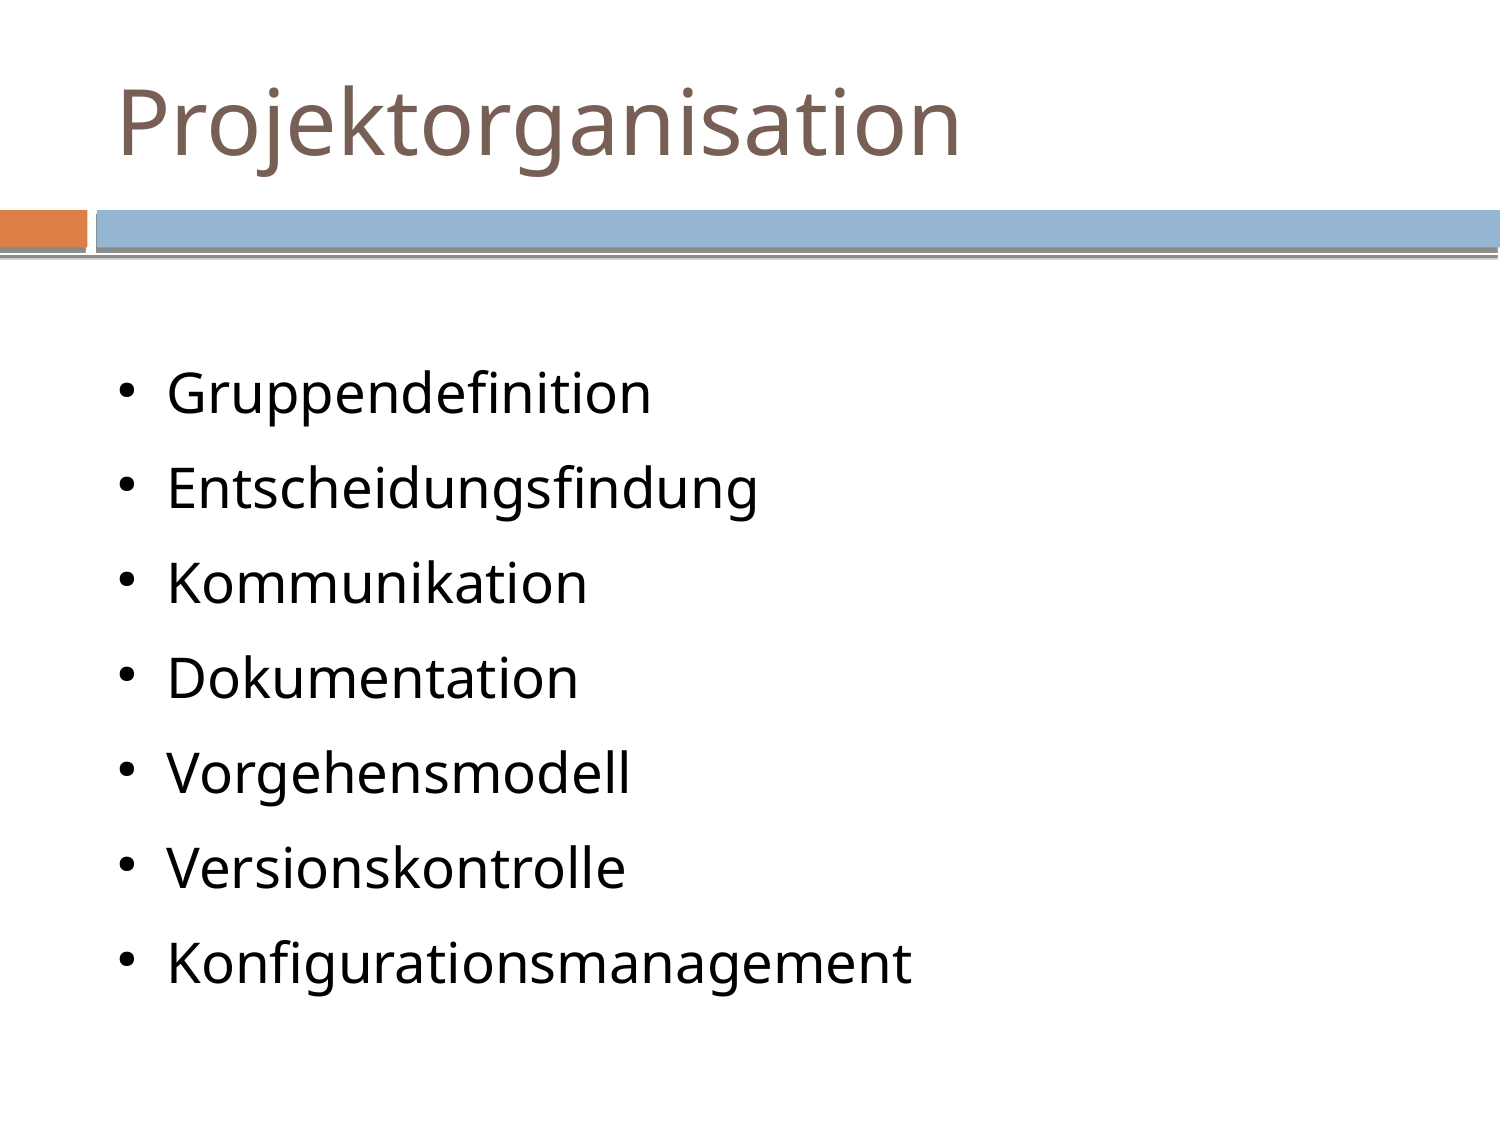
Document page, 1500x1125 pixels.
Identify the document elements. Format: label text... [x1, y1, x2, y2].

list Gruppendefinition Entscheidungsfindung Kommunikation Dokumentation Vorgehensmodell Versionskontrolle Konfigurationsmanagement [100, 262, 1438, 1000]
title Projektorganisation [100, 37, 1438, 200]
